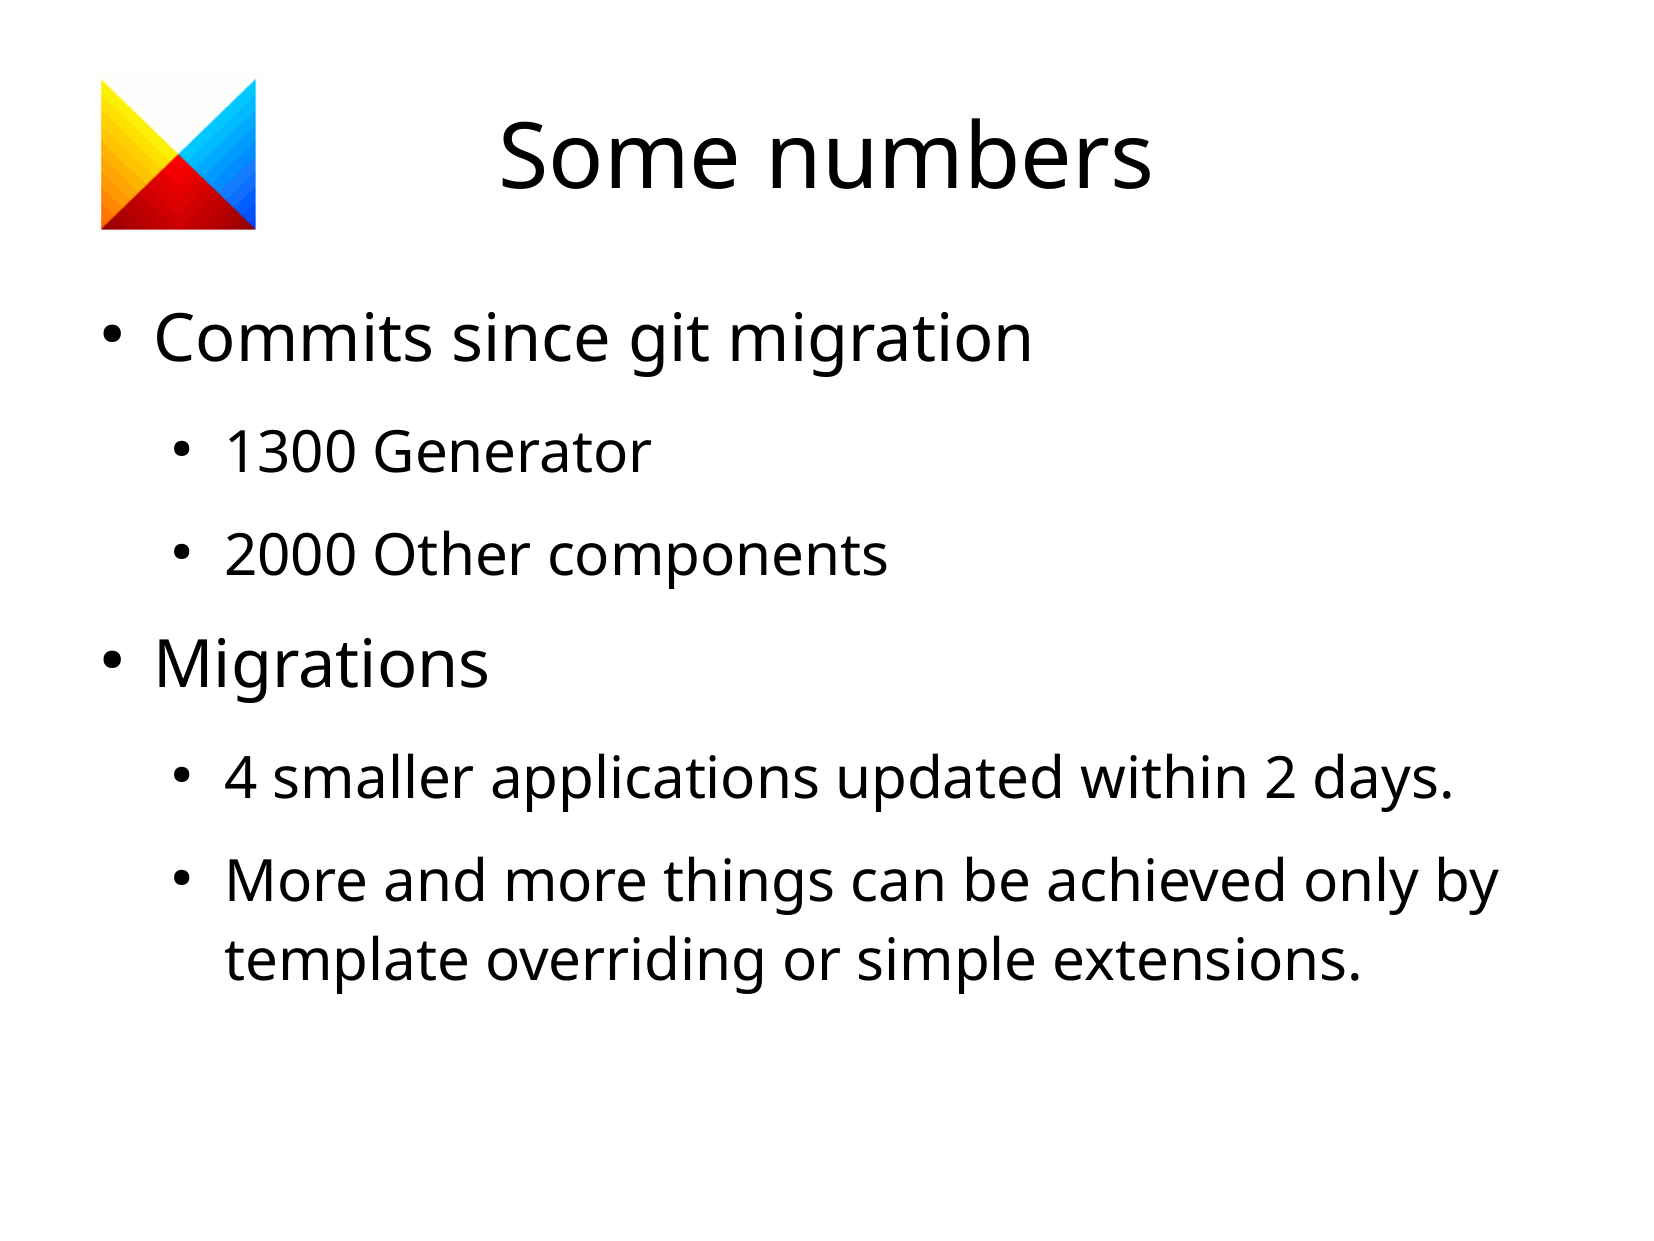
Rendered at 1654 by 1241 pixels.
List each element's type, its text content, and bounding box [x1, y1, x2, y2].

list Commits since git migration 1300 Generator 2000 Other components Migrations 4 smaller applications updated within 2 days. More and more things can be achieved only by template overriding or simple extensions. [82, 290, 1571, 1109]
title Some numbers [82, 49, 1571, 257]
